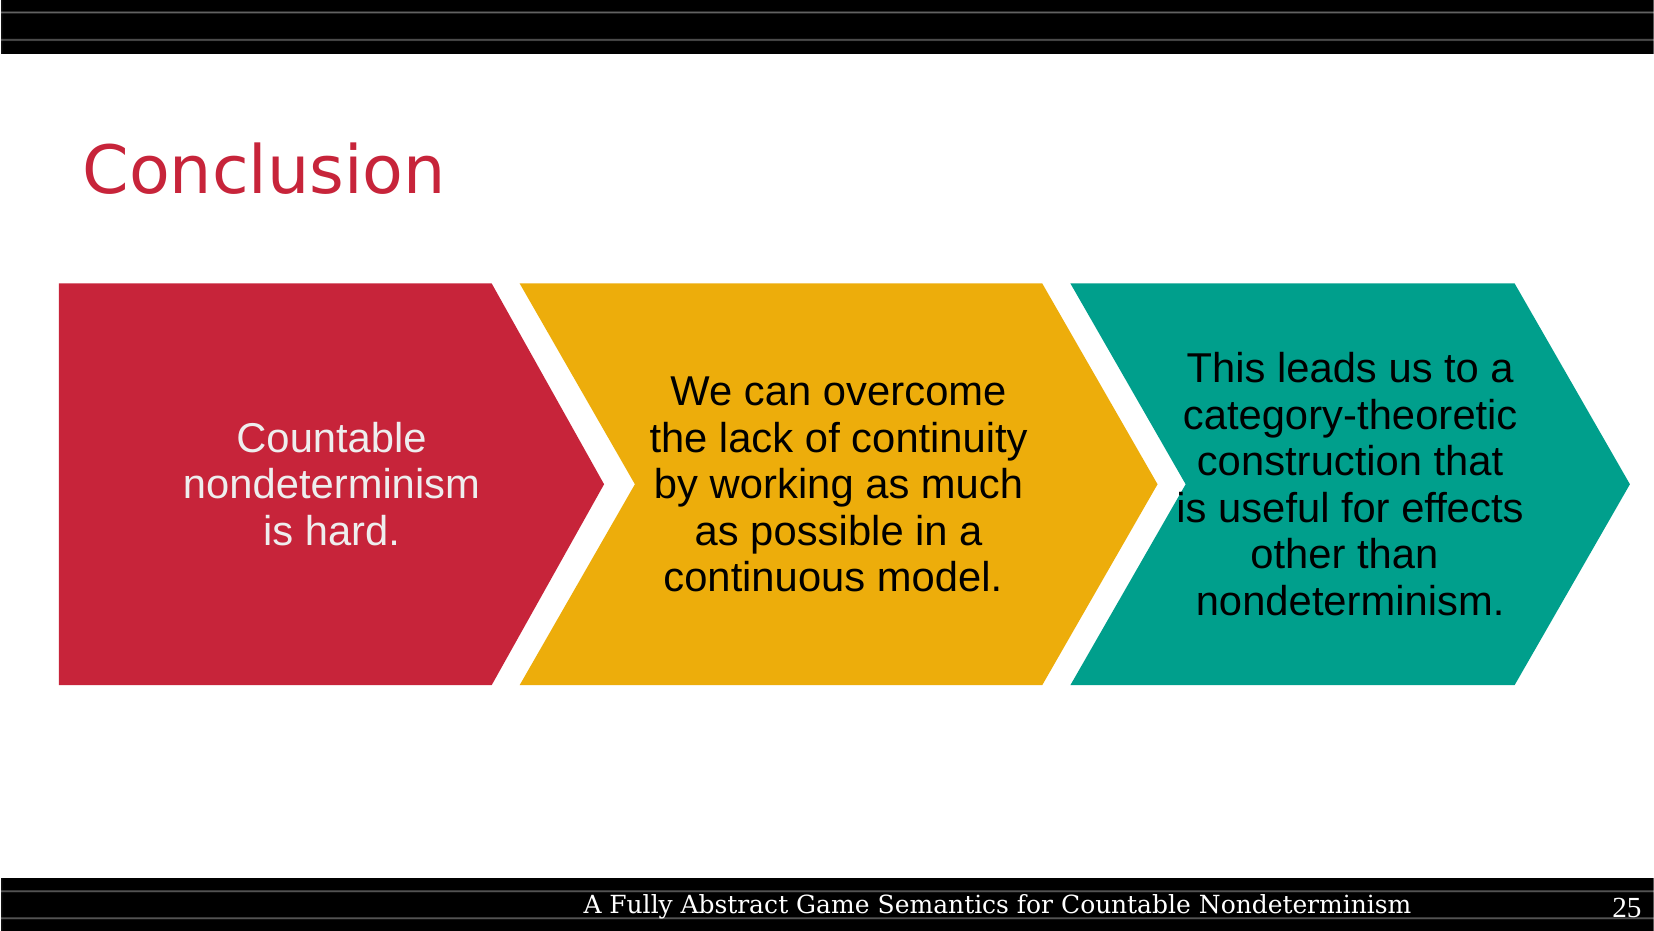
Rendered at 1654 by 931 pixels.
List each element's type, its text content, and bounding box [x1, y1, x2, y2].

picture [1, 878, 1654, 931]
text_box Countable nondeterminism is hard. [58, 283, 605, 686]
title Conclusion [82, 92, 1571, 249]
picture [1, 0, 1654, 54]
text_box We can overcome the lack of continuity by working as much as possible in a continuous model. [519, 283, 1158, 686]
text_box This leads us to a category-theoretic construction that is useful for effects other than nondeterminism. [1070, 283, 1630, 686]
